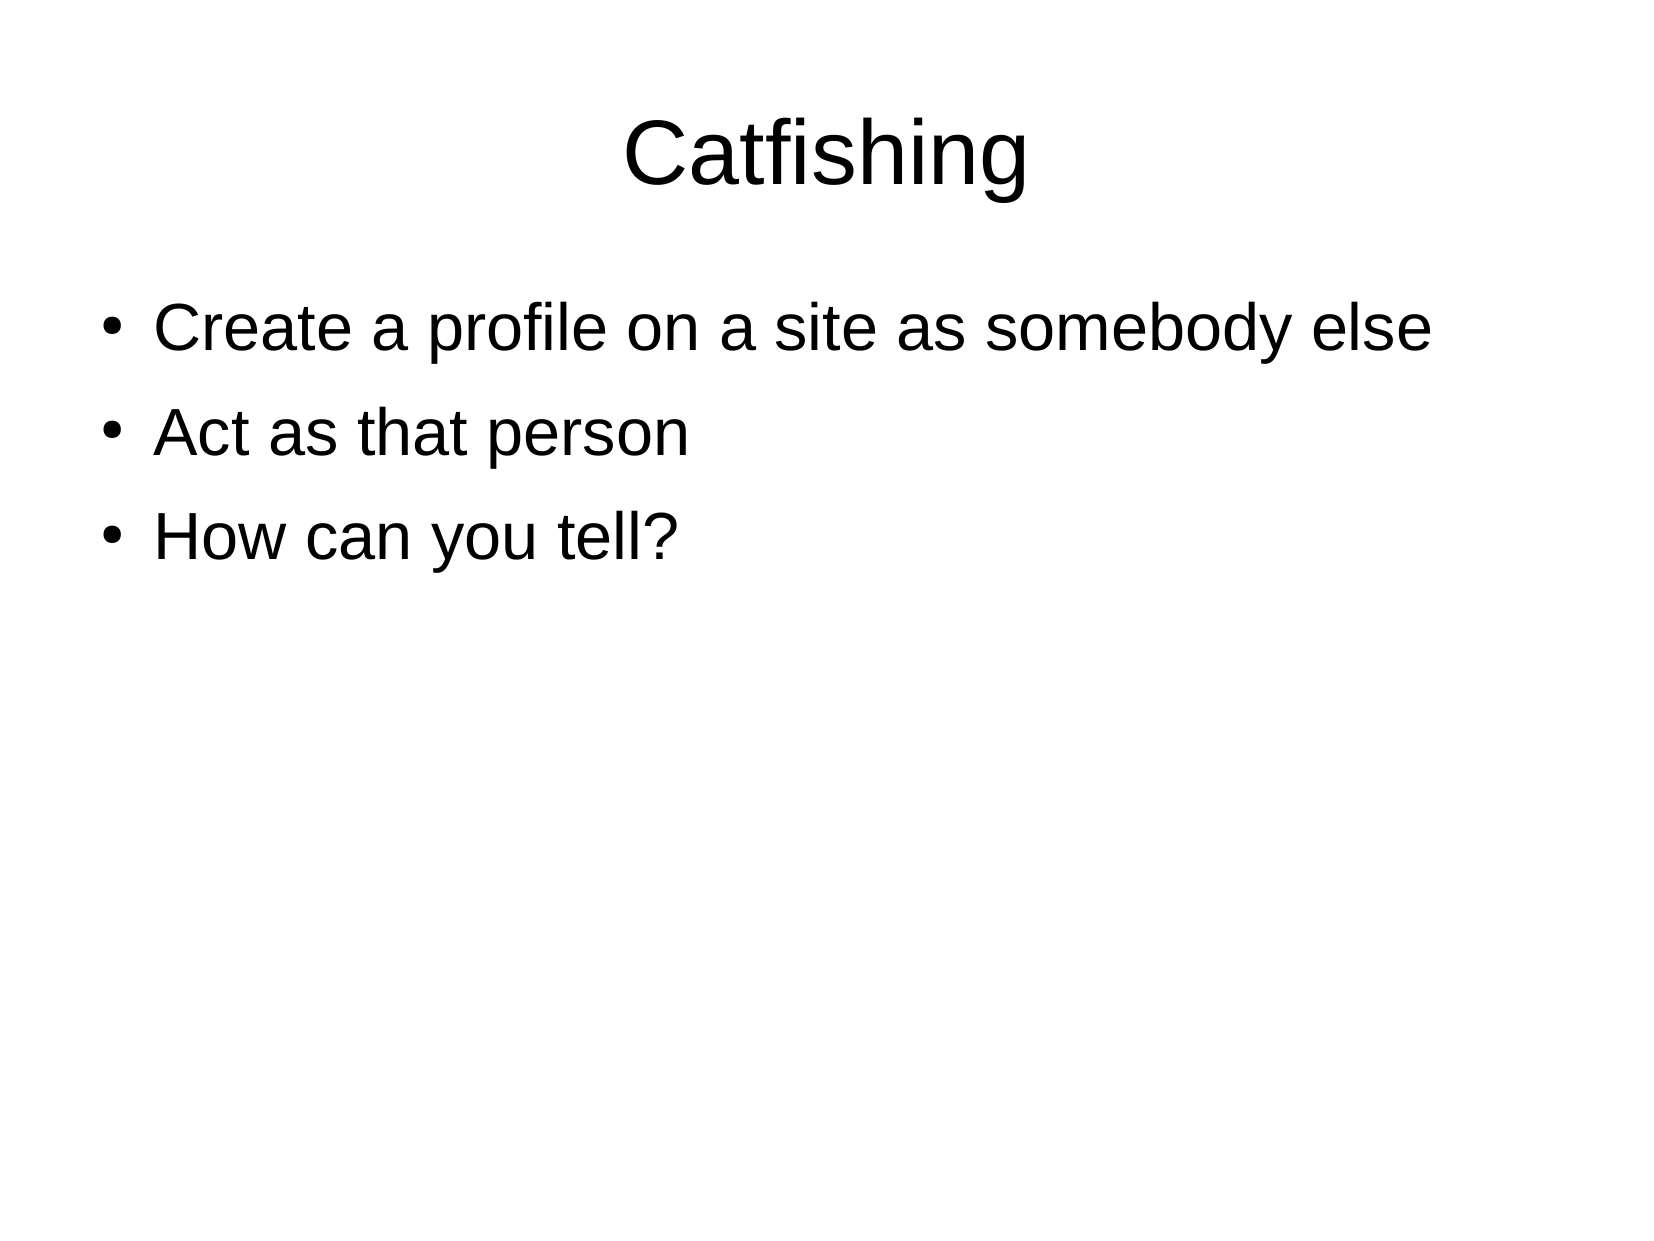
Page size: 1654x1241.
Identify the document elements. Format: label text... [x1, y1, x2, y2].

list Create a profile on a site as somebody else Act as that person How can you tell? [82, 290, 1571, 1010]
title Catfishing [82, 49, 1571, 257]
